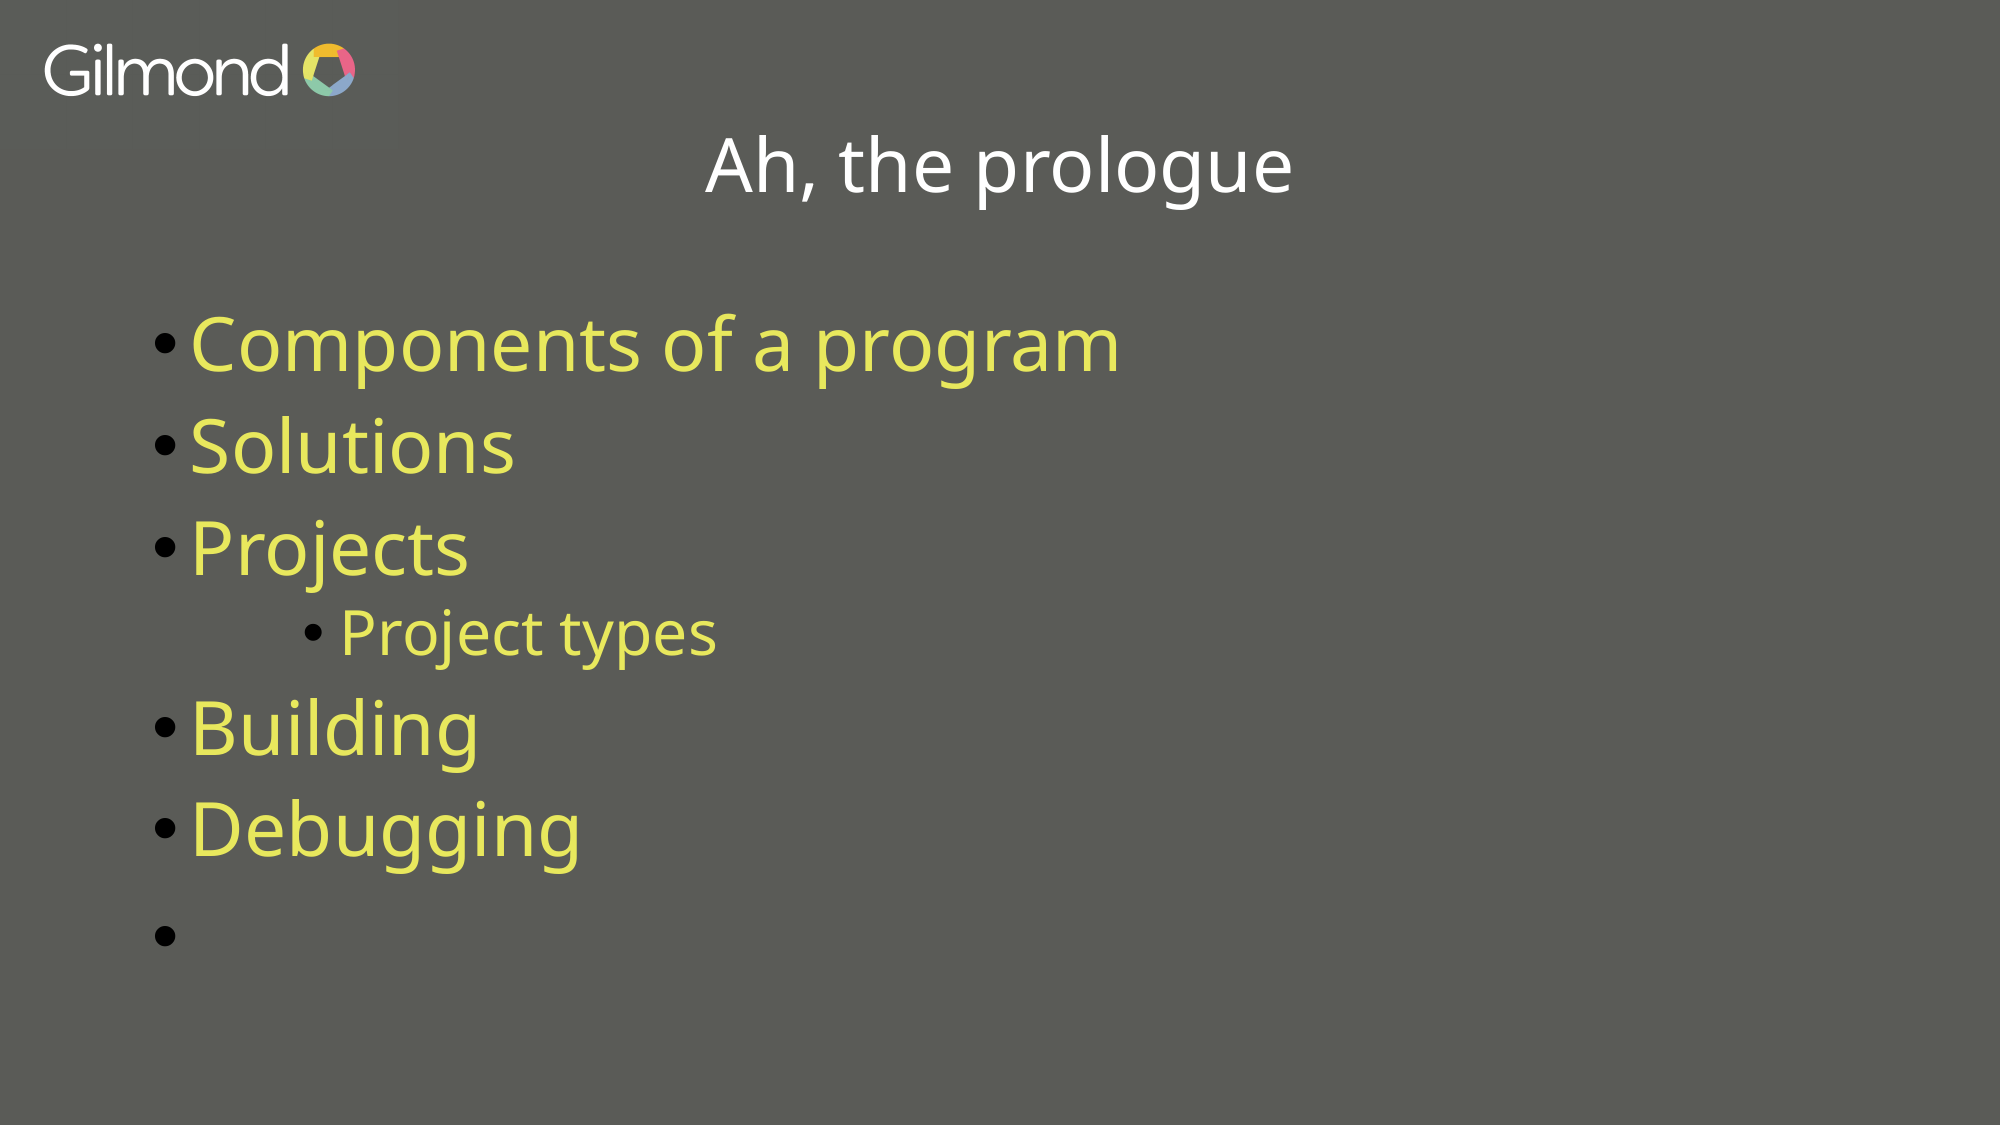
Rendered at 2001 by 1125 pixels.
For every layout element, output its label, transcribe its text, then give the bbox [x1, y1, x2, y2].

picture [0, 0, 399, 149]
list Components of a program Solutions Projects Project types Building Debugging [137, 299, 1863, 1014]
title Ah, the prologue [137, 59, 1863, 278]
